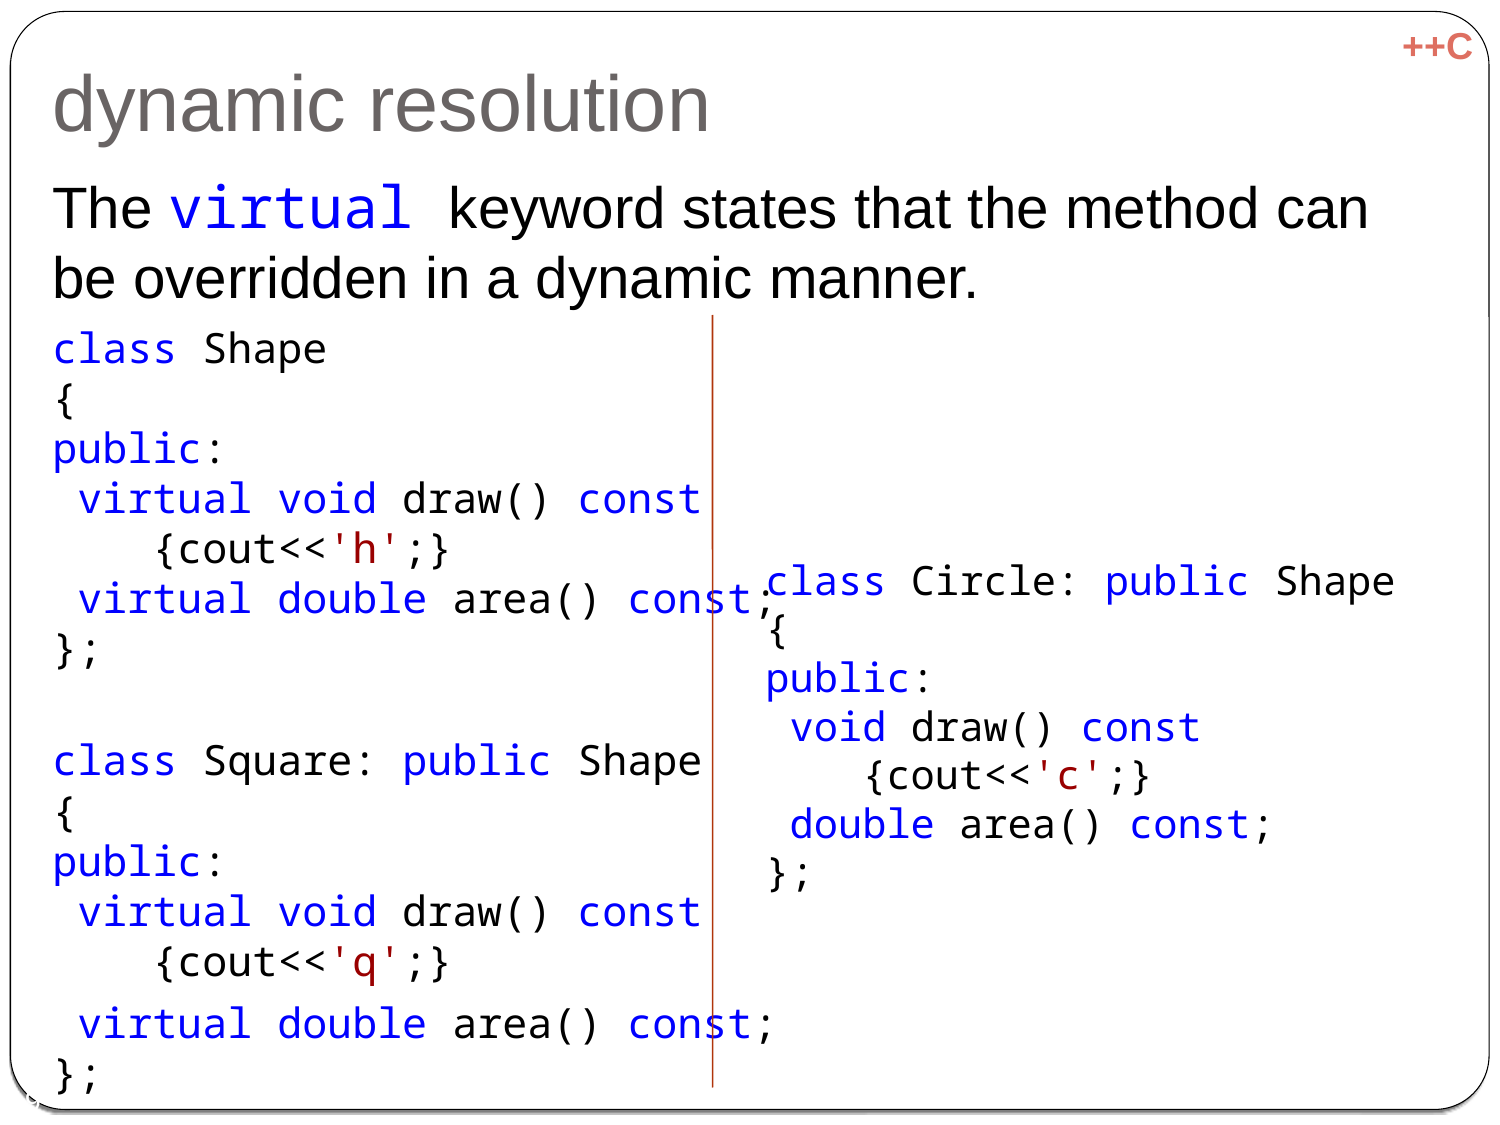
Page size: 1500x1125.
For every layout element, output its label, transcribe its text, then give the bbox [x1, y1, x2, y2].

text_box class Circle: public Shape { public: void draw() const {cout<<'c';} double area() const; }; [765, 554, 1486, 946]
title dynamic resolution [37, 45, 1463, 163]
list The virtual keyword states that the method can be overridden in a dynamic manner. class Shape { public: virtual void draw() const {cout<<'h';} virtual double area() const; }; class Square: public Shape { public: virtual void draw() const {cout<<'q';} virtual double area() const; }; [37, 162, 1450, 1075]
slide_number <number> [0, 1074, 50, 1125]
